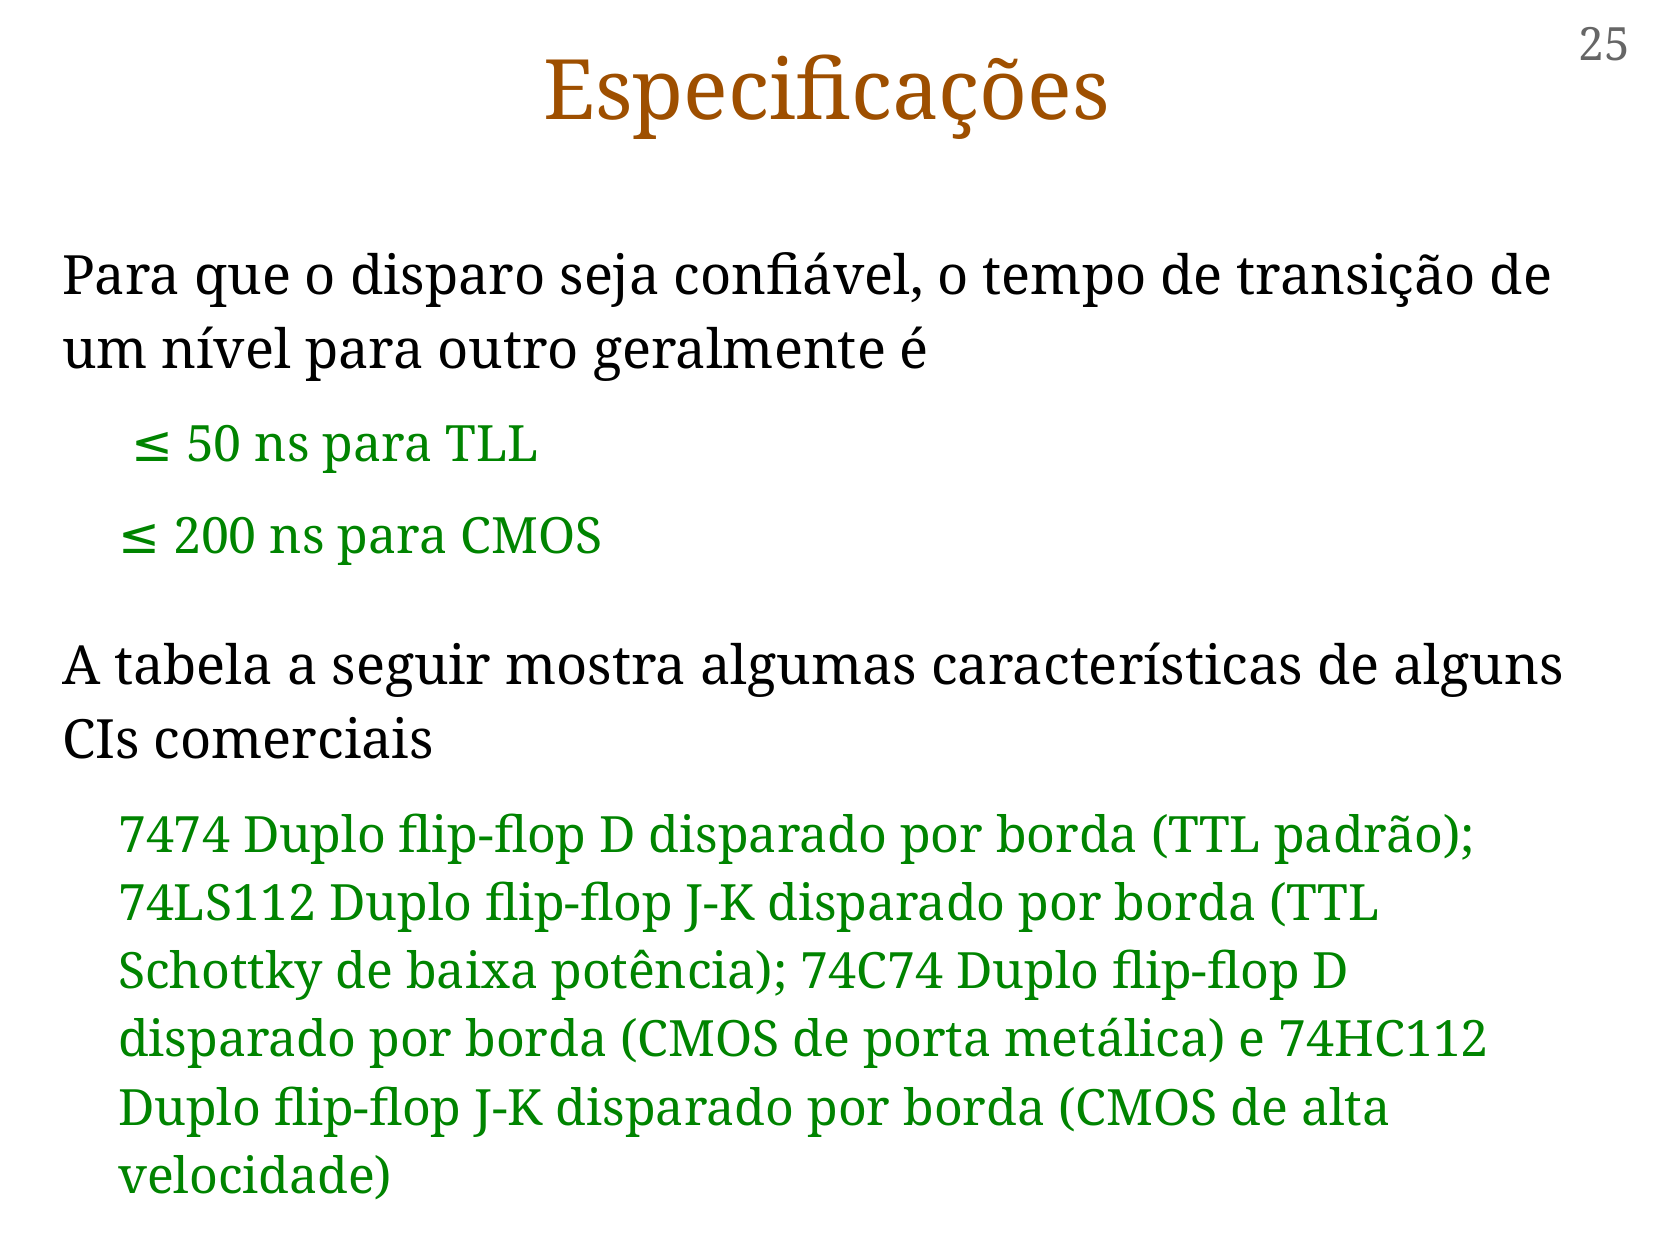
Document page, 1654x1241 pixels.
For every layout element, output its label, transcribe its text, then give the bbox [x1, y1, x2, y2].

list Para que o disparo seja confiável, o tempo de transição de um nível para outro geralmente é ≤ 50 ns para TLL ≤ 200 ns para CMOS A tabela a seguir mostra algumas características de alguns CIs comerciais 7474 Duplo flip-flop D disparado por borda (TTL padrão); 74LS112 Duplo flip-flop J-K disparado por borda (TTL Schottky de baixa potência); 74C74 Duplo flip-flop D disparado por borda (CMOS de porta metálica) e 74HC112 Duplo flip-flop J-K disparado por borda (CMOS de alta velocidade) [59, 236, 1595, 1211]
title Especificações [59, 29, 1595, 148]
